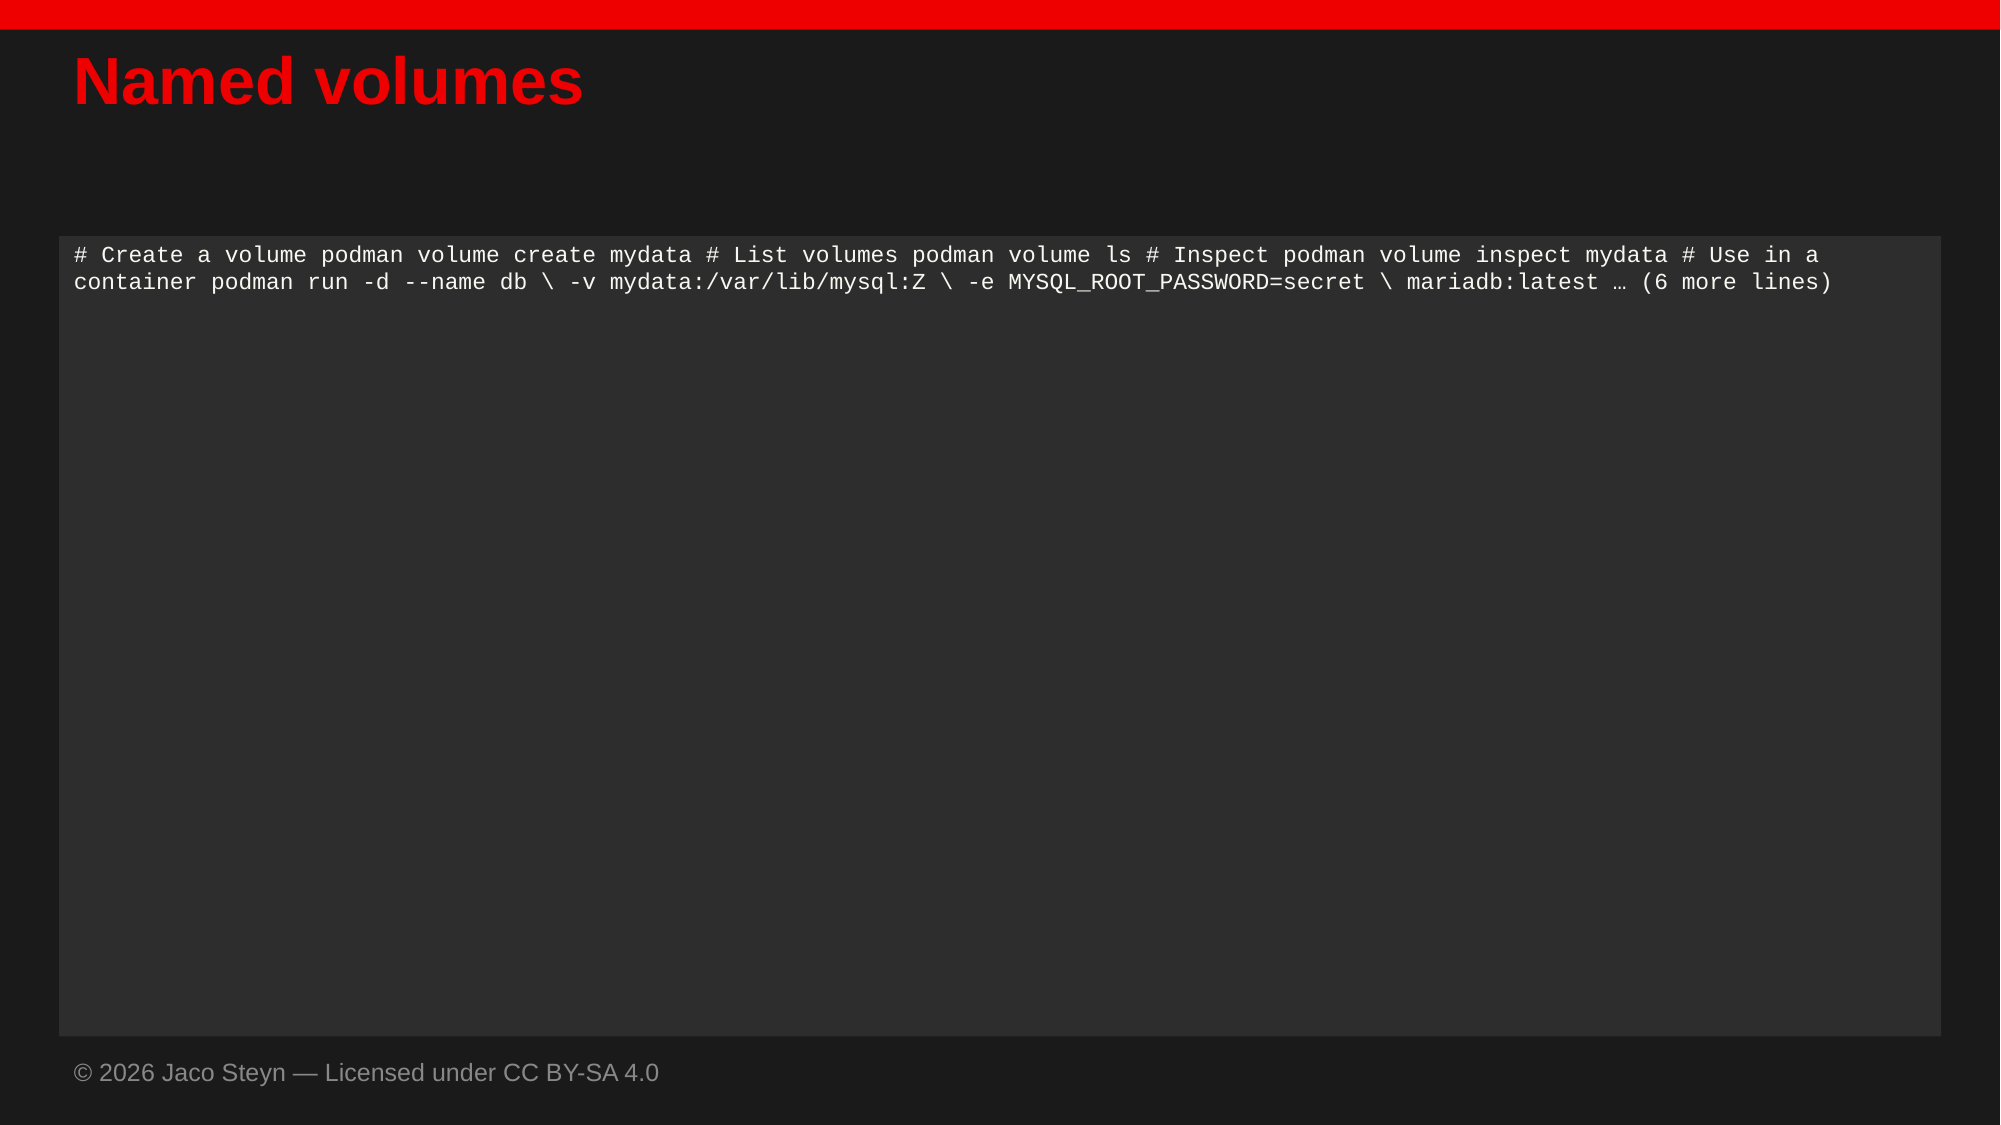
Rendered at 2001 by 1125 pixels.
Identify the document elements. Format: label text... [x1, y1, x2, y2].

text_box Named volumes [59, 36, 1942, 208]
text_box # Create a volume podman volume create mydata # List volumes podman volume ls # Inspect podman volume inspect mydata # Use in a container podman run -d --name db \ -v mydata:/var/lib/mysql:Z \ -e MYSQL_ROOT_PASSWORD=secret \ mariadb:latest … (6 more lines) [59, 236, 1942, 1037]
text_box © 2026 Jaco Steyn — Licensed under CC BY-SA 4.0 [59, 1051, 1942, 1093]
text_box [0, 0, 2001, 30]
